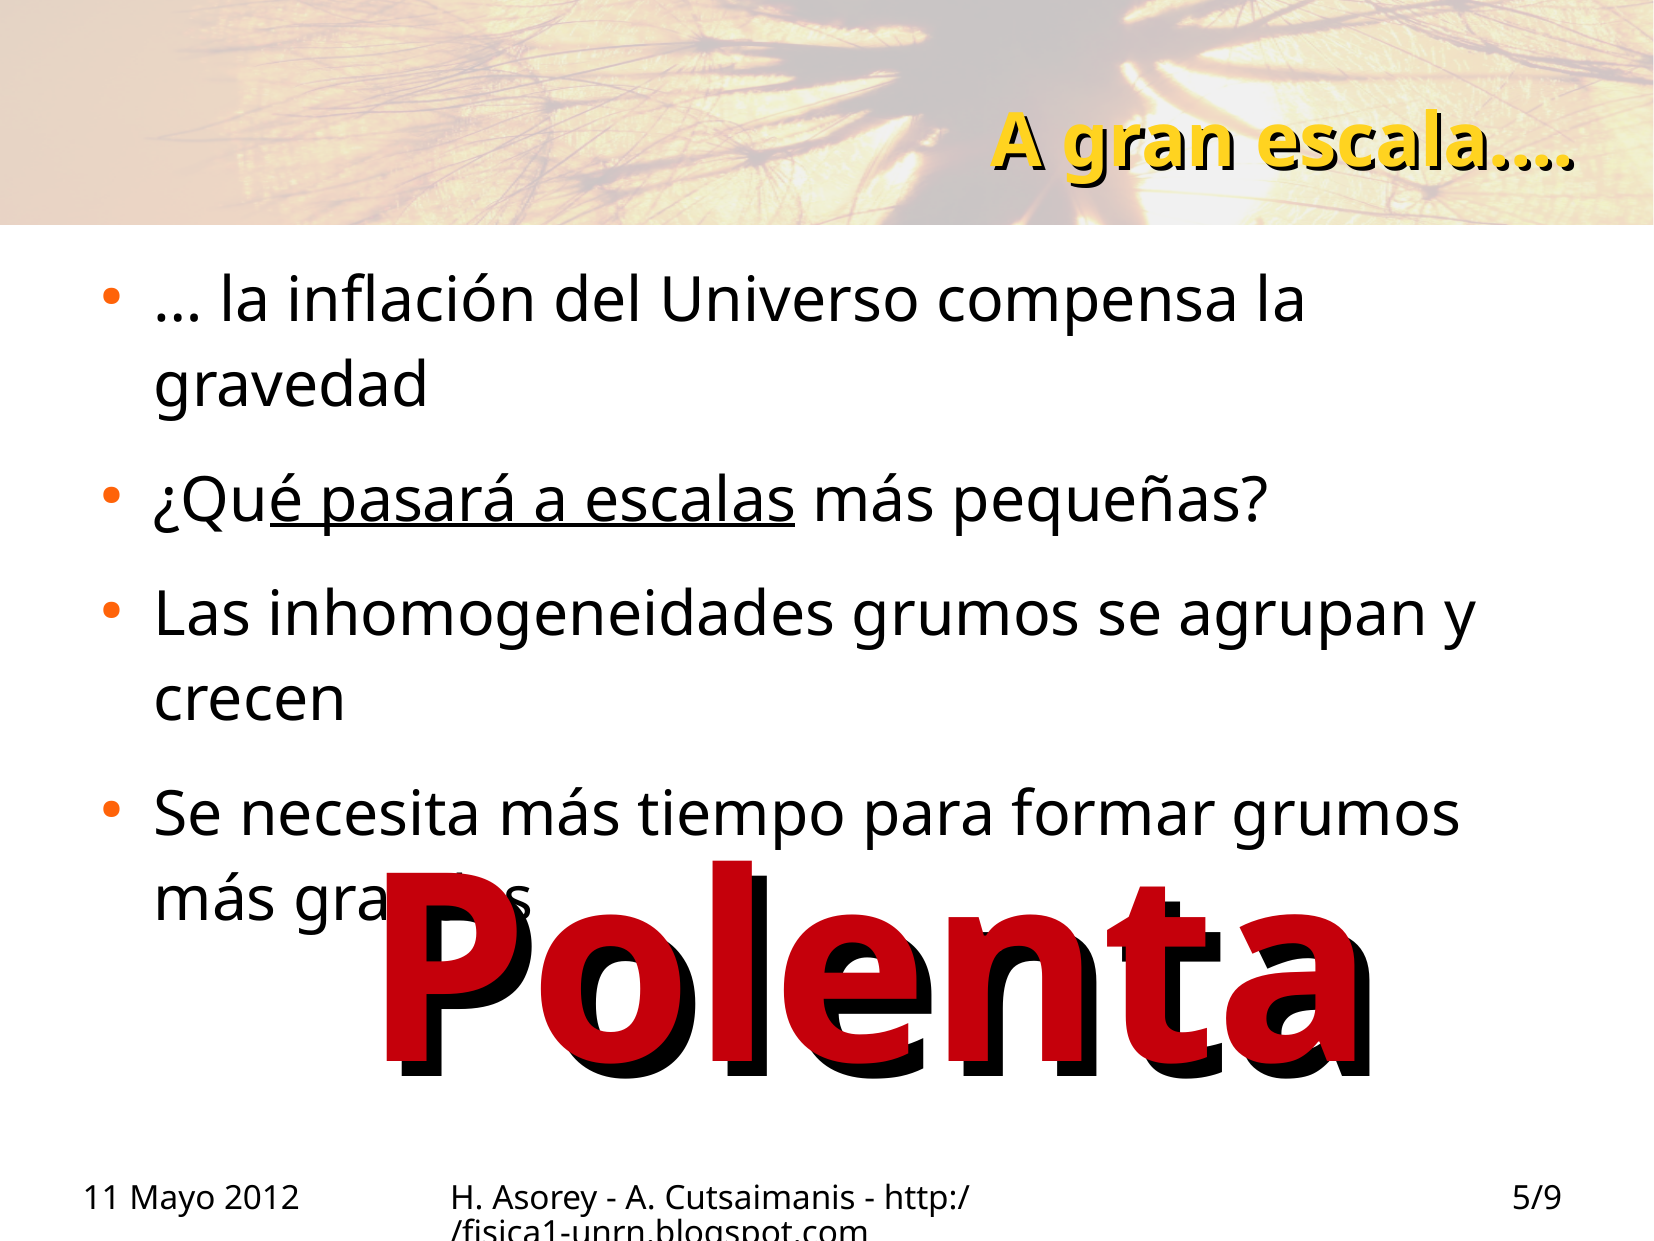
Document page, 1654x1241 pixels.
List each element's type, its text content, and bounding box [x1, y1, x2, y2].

list … la inflación del Universo compensa la gravedad ¿Qué pasará a escalas más pequeñas? Las inhomogeneidades grumos se agrupan y crecen Se necesita más tiempo para formar grumos más grandes [82, 255, 1571, 1156]
text_box Polenta [129, 780, 1501, 1142]
picture [0, 0, 1654, 225]
title A gran escala.... [86, 49, 1576, 226]
